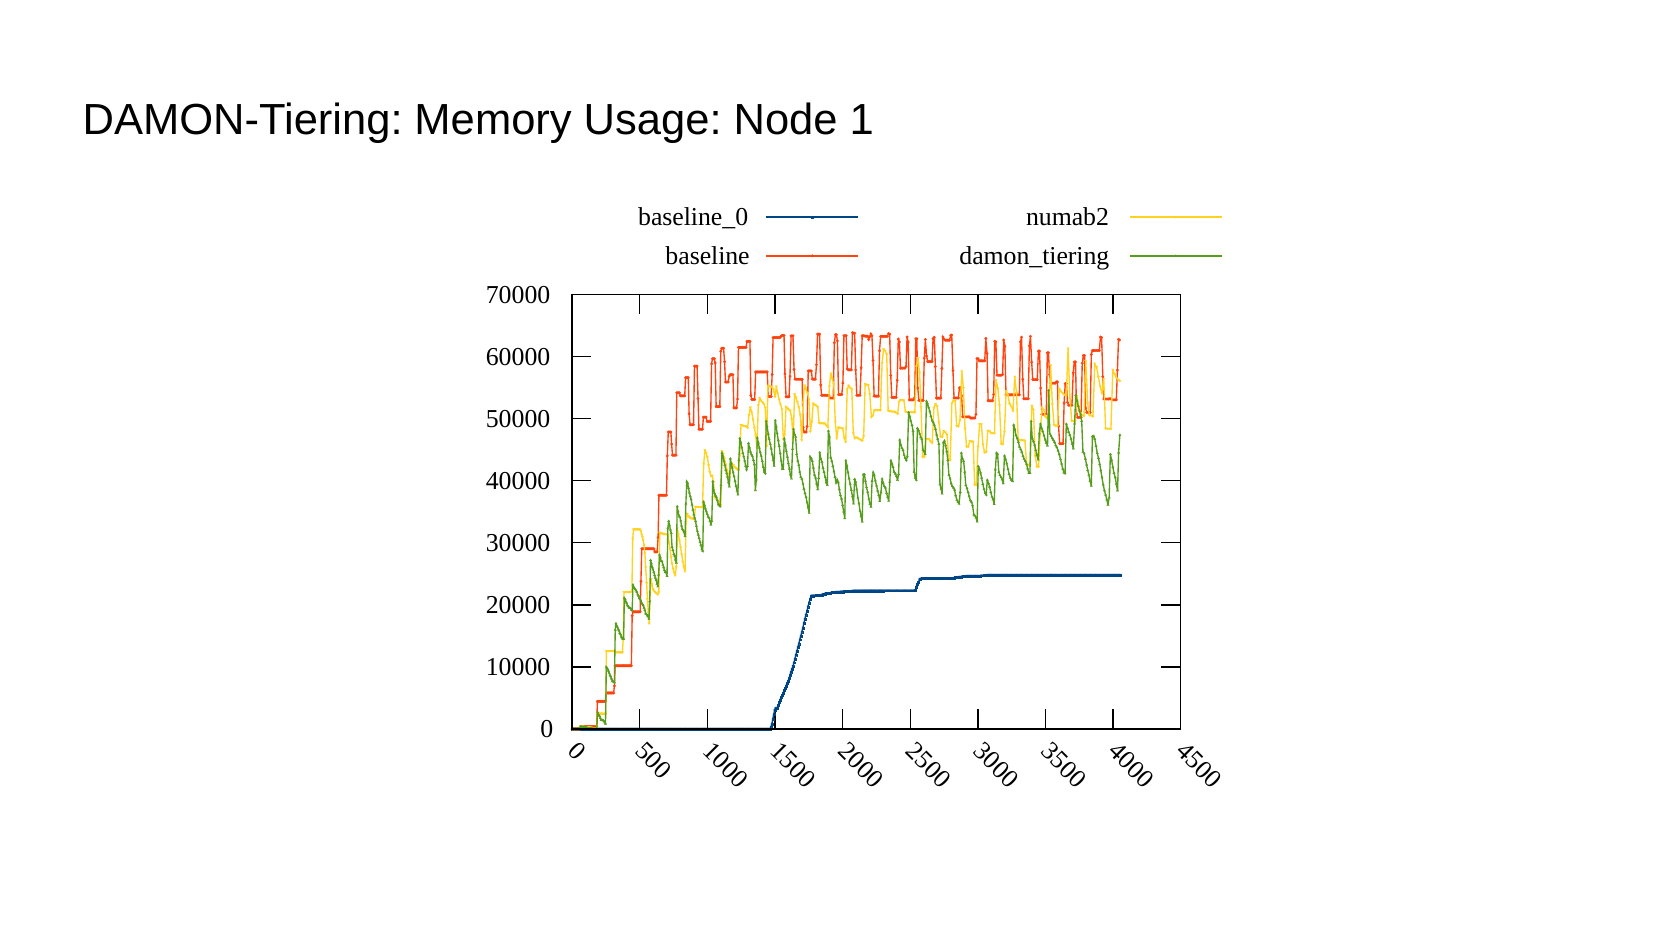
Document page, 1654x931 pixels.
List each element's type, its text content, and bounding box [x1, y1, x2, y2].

title DAMON-Tiering: Memory Usage: Node 1 [82, 81, 1571, 157]
picture [417, 177, 1236, 833]
